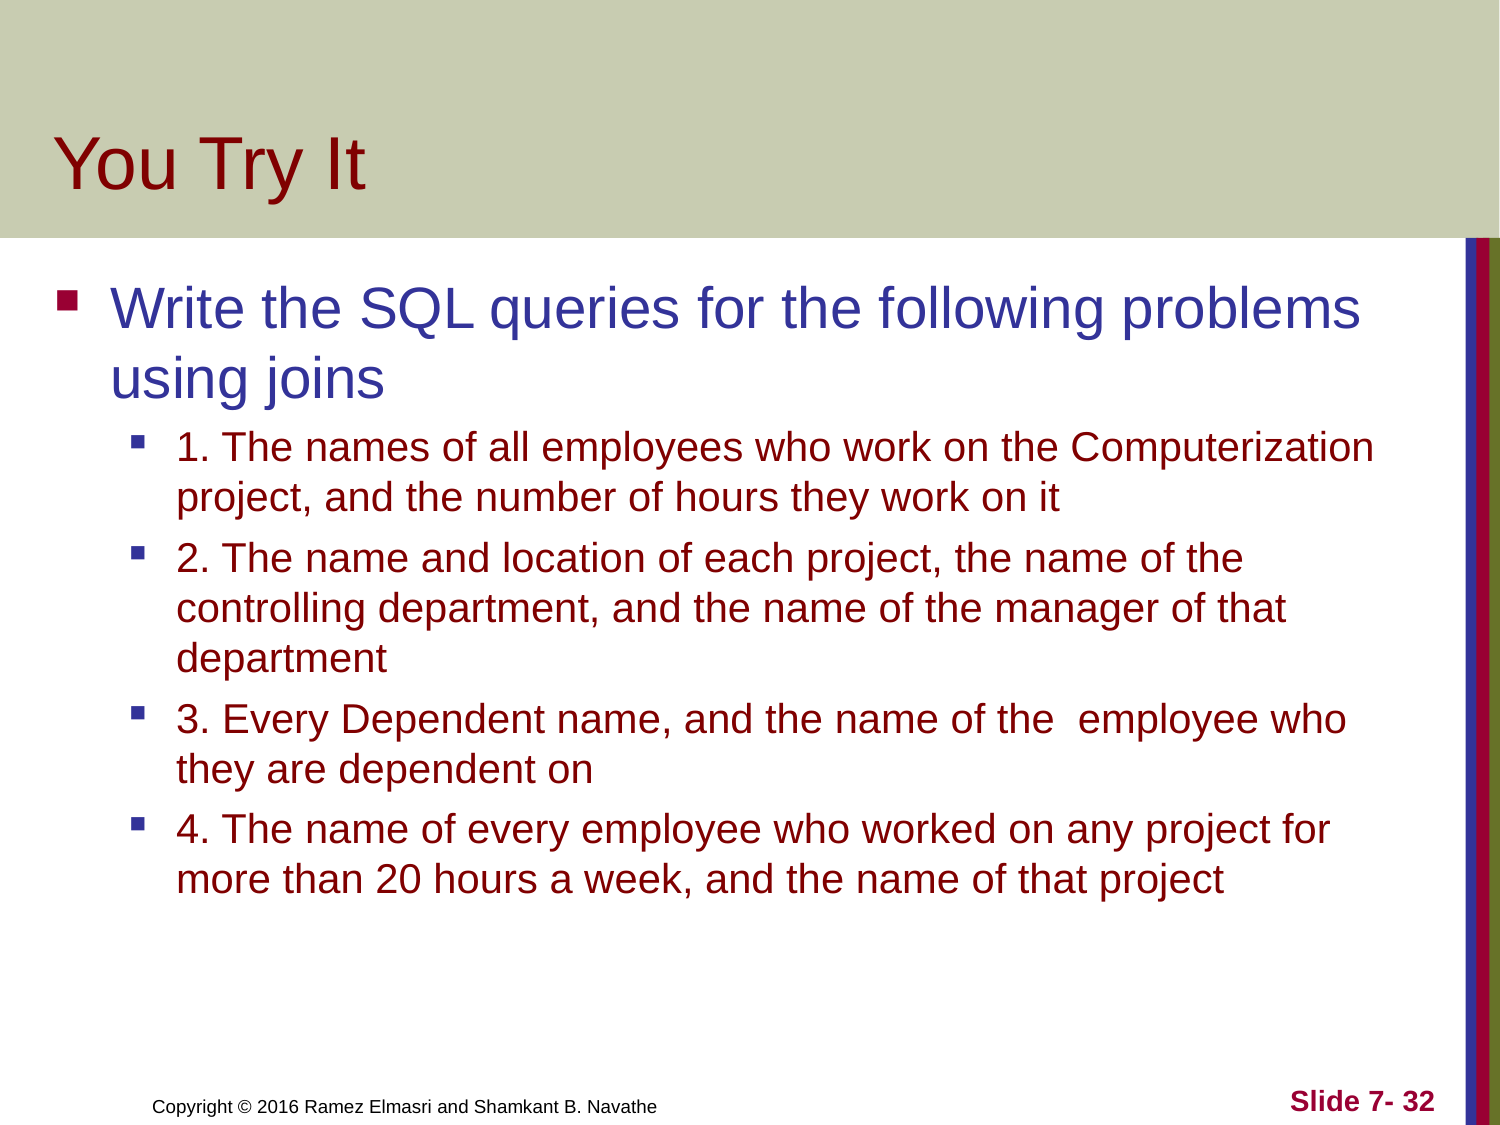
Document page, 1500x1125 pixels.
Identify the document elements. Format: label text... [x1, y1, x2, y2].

text_box Slide 7- <number> [1137, 1050, 1450, 1125]
list Write the SQL queries for the following problems using joins 1. The names of all employees who work on the Computerization project, and the number of hours they work on it 2. The name and location of each project, the name of the controlling department, and the name of the manager of that department 3. Every Dependent name, and the name of the employee who they are dependent on 4. The name of every employee who worked on any project for more than 20 hours a week, and the name of that project [39, 262, 1400, 1013]
title You Try It [37, 49, 1317, 213]
